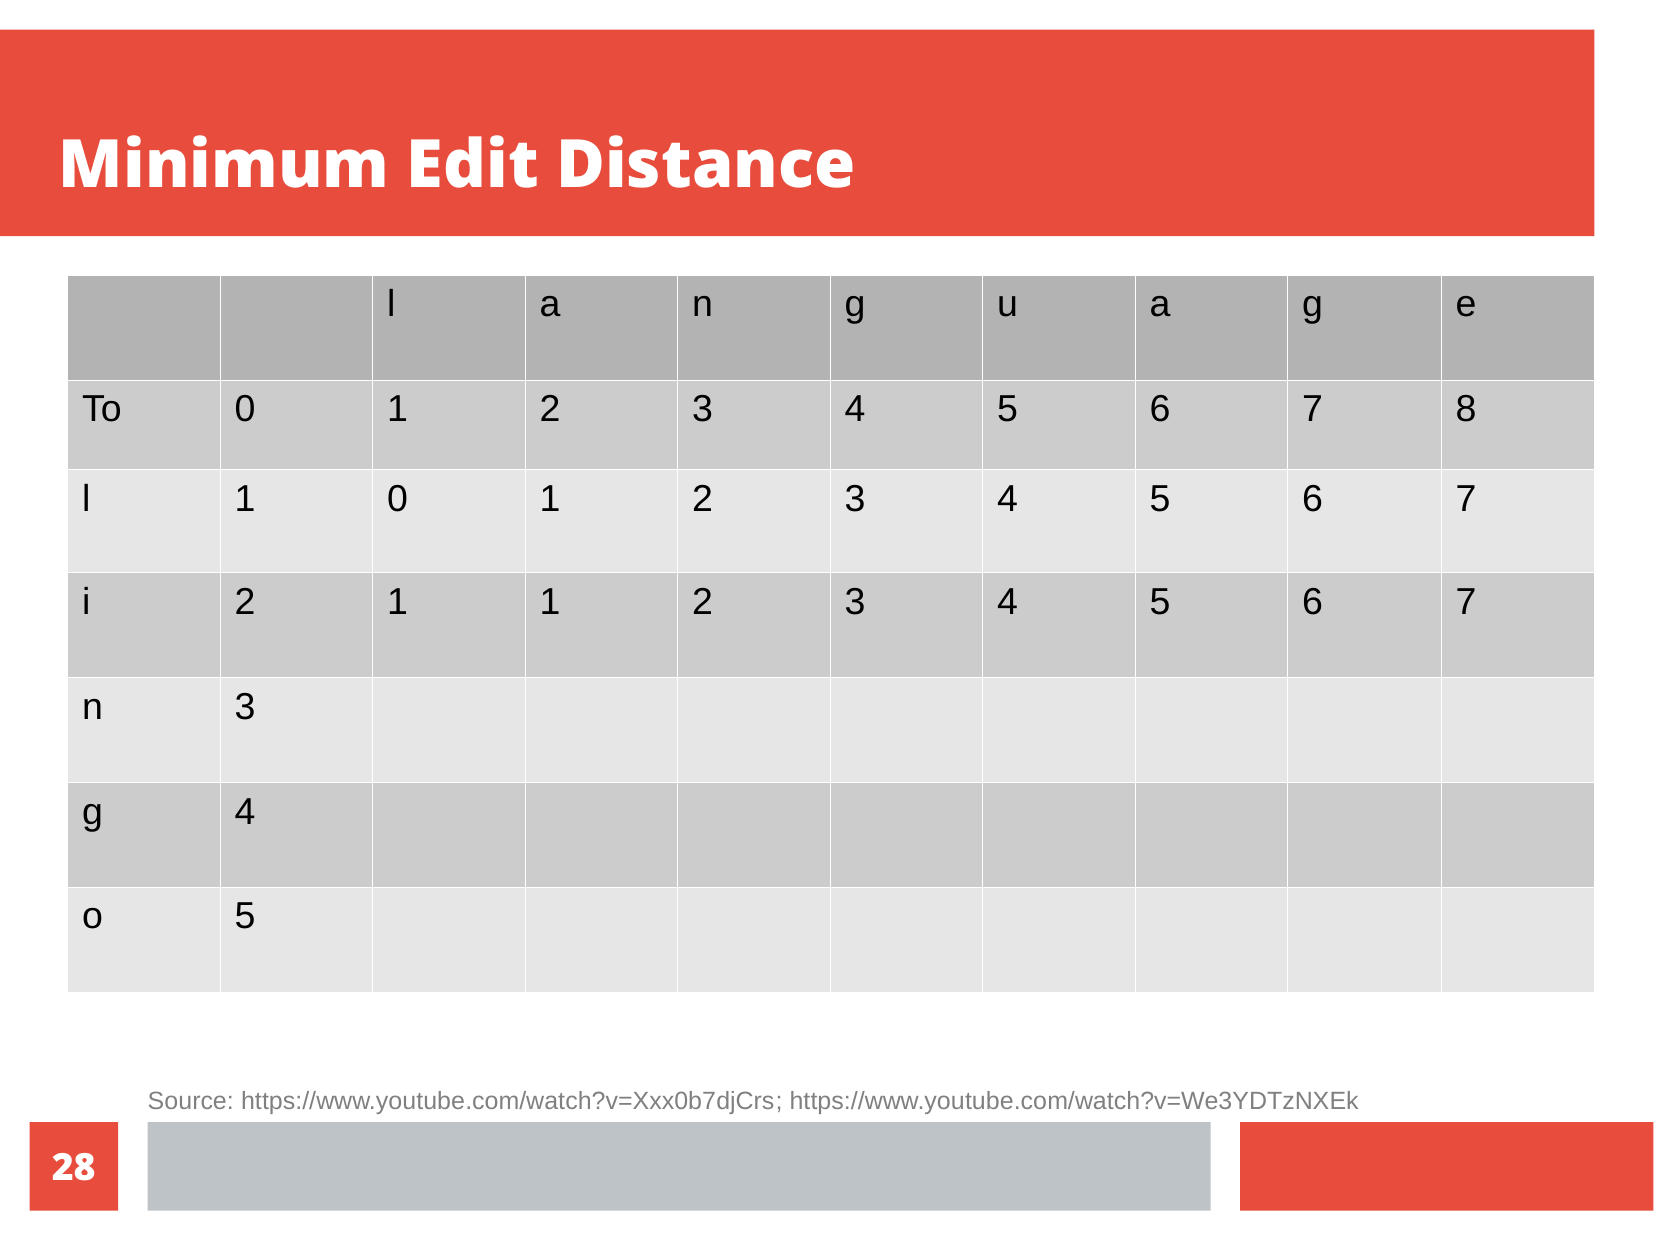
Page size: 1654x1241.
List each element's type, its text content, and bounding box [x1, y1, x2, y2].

table_cell [373, 888, 525, 992]
table_cell [983, 678, 1135, 782]
table_cell 4 [831, 381, 982, 469]
table_header u [983, 276, 1135, 380]
table_header e [1442, 276, 1594, 380]
table_cell 7 [1288, 381, 1441, 469]
table_cell [373, 783, 525, 887]
table_header [221, 276, 372, 380]
table_cell g [68, 783, 220, 887]
table_cell 1 [221, 470, 372, 572]
table_cell [831, 888, 982, 992]
table_cell 3 [831, 470, 982, 572]
table_cell [526, 678, 677, 782]
table_cell [678, 888, 830, 992]
table_cell i [68, 573, 220, 677]
table_cell [526, 783, 677, 887]
table_cell [526, 888, 677, 992]
title Minimum Edit Distance [59, 59, 1595, 207]
table_cell 7 [1442, 470, 1594, 572]
table_cell [1442, 888, 1594, 992]
table_cell [1136, 783, 1287, 887]
table_cell 1 [526, 470, 677, 572]
table_header g [831, 276, 982, 380]
table_cell 5 [1136, 573, 1287, 677]
table_cell [1442, 783, 1594, 887]
table_cell 2 [678, 470, 830, 572]
table_cell l [68, 470, 220, 572]
table_cell 4 [983, 573, 1135, 677]
table_cell 1 [373, 573, 525, 677]
table_header a [1136, 276, 1287, 380]
table_header n [678, 276, 830, 380]
table_cell [831, 678, 982, 782]
table_cell 5 [1136, 470, 1287, 572]
table_cell 7 [1442, 573, 1594, 677]
table_cell [983, 888, 1135, 992]
table_cell 5 [221, 888, 372, 992]
table_cell 4 [221, 783, 372, 887]
table_cell [678, 783, 830, 887]
table_cell [1288, 678, 1441, 782]
table_cell [1136, 678, 1287, 782]
table_cell [983, 783, 1135, 887]
table_cell 2 [526, 381, 677, 469]
table_header g [1288, 276, 1441, 380]
table_cell 0 [221, 381, 372, 469]
table_cell 1 [373, 381, 525, 469]
table_cell 2 [678, 573, 830, 677]
table_header l [373, 276, 525, 380]
table_cell 6 [1288, 470, 1441, 572]
table_cell 6 [1136, 381, 1287, 469]
table_cell 5 [983, 381, 1135, 469]
table_cell 1 [526, 573, 677, 677]
table_cell 3 [678, 381, 830, 469]
table_cell 6 [1288, 573, 1441, 677]
table_cell [1442, 678, 1594, 782]
table_cell To [68, 381, 220, 469]
table_cell [678, 678, 830, 782]
list Source: https://www.youtube.com/watch?v=Xxx0b7djCrs; https://www.youtube.com/watch?v=We3YDTzNXEk [112, 1086, 1619, 1128]
table_cell 8 [1442, 381, 1594, 469]
table_cell [1136, 888, 1287, 992]
table_cell [1288, 783, 1441, 887]
table_cell 3 [221, 678, 372, 782]
table_header a [526, 276, 677, 380]
table_cell 2 [221, 573, 372, 677]
table_cell 0 [373, 470, 525, 572]
table_cell [1288, 888, 1441, 992]
table_cell 3 [831, 573, 982, 677]
table_cell n [68, 678, 220, 782]
table_cell [831, 783, 982, 887]
table_header [68, 276, 220, 380]
table_cell [373, 678, 525, 782]
table_cell 4 [983, 470, 1135, 572]
table_cell o [68, 888, 220, 992]
